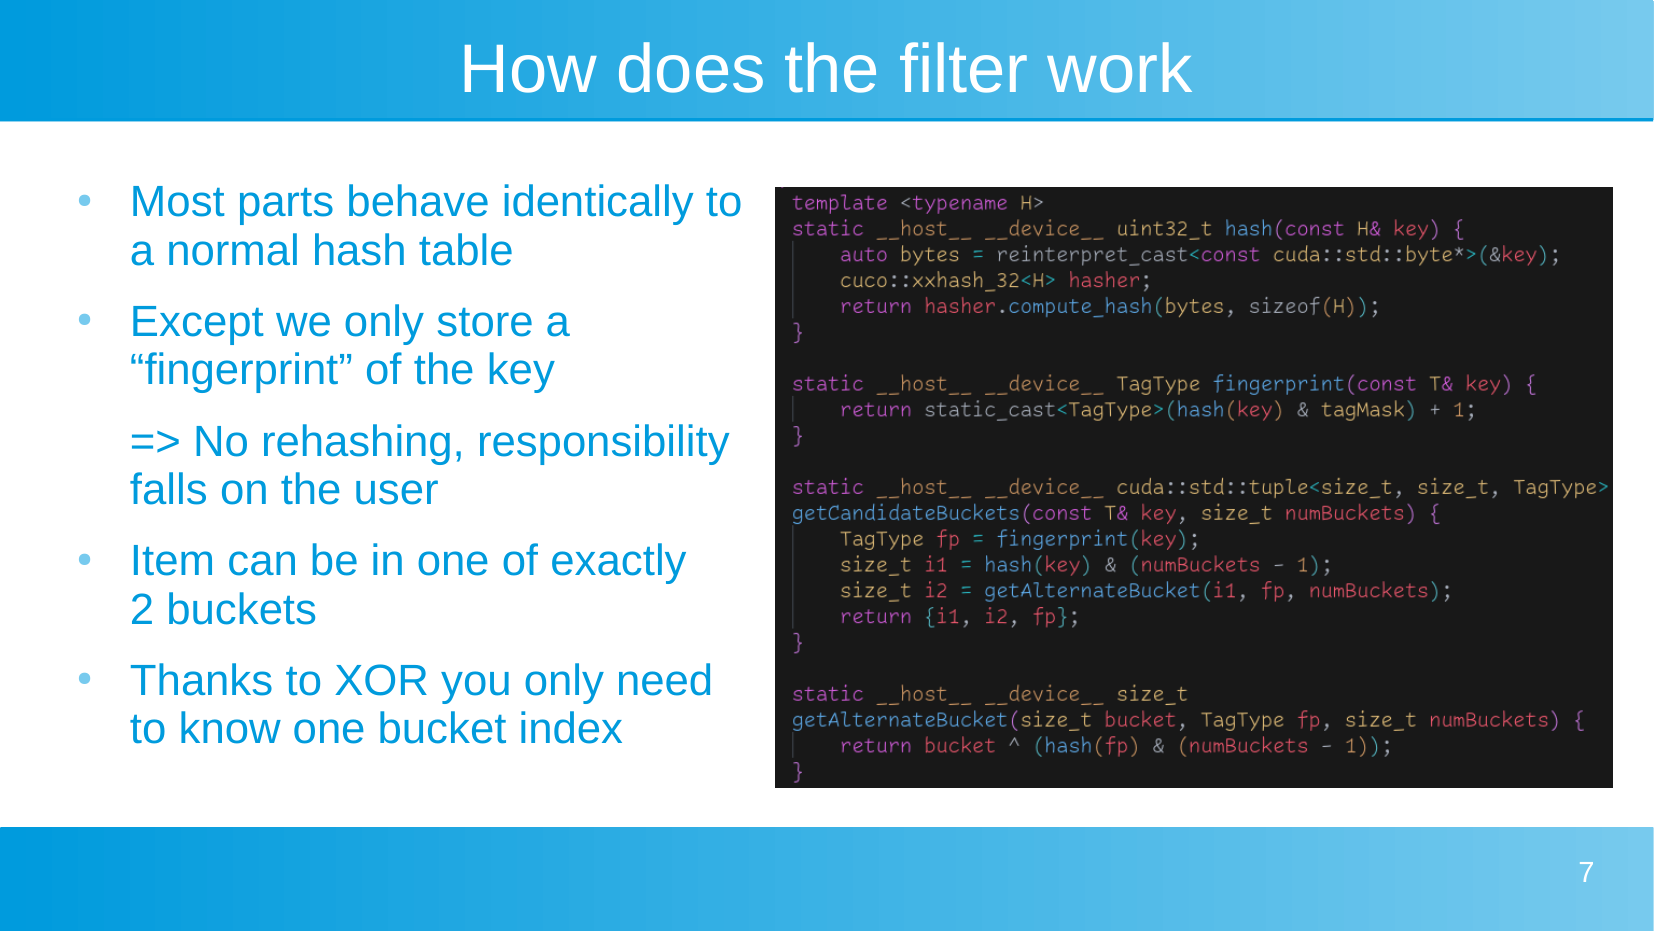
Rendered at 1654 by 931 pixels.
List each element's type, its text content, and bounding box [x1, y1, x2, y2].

title How does the filter work [59, 29, 1595, 108]
list Most parts behave identically to a normal hash table Except we only store a “fingerprint” of the key => No rehashing, responsibility falls on the user Item can be in one of exactly 2 buckets Thanks to XOR you only need to know one bucket index [59, 177, 751, 768]
picture [775, 187, 1613, 788]
